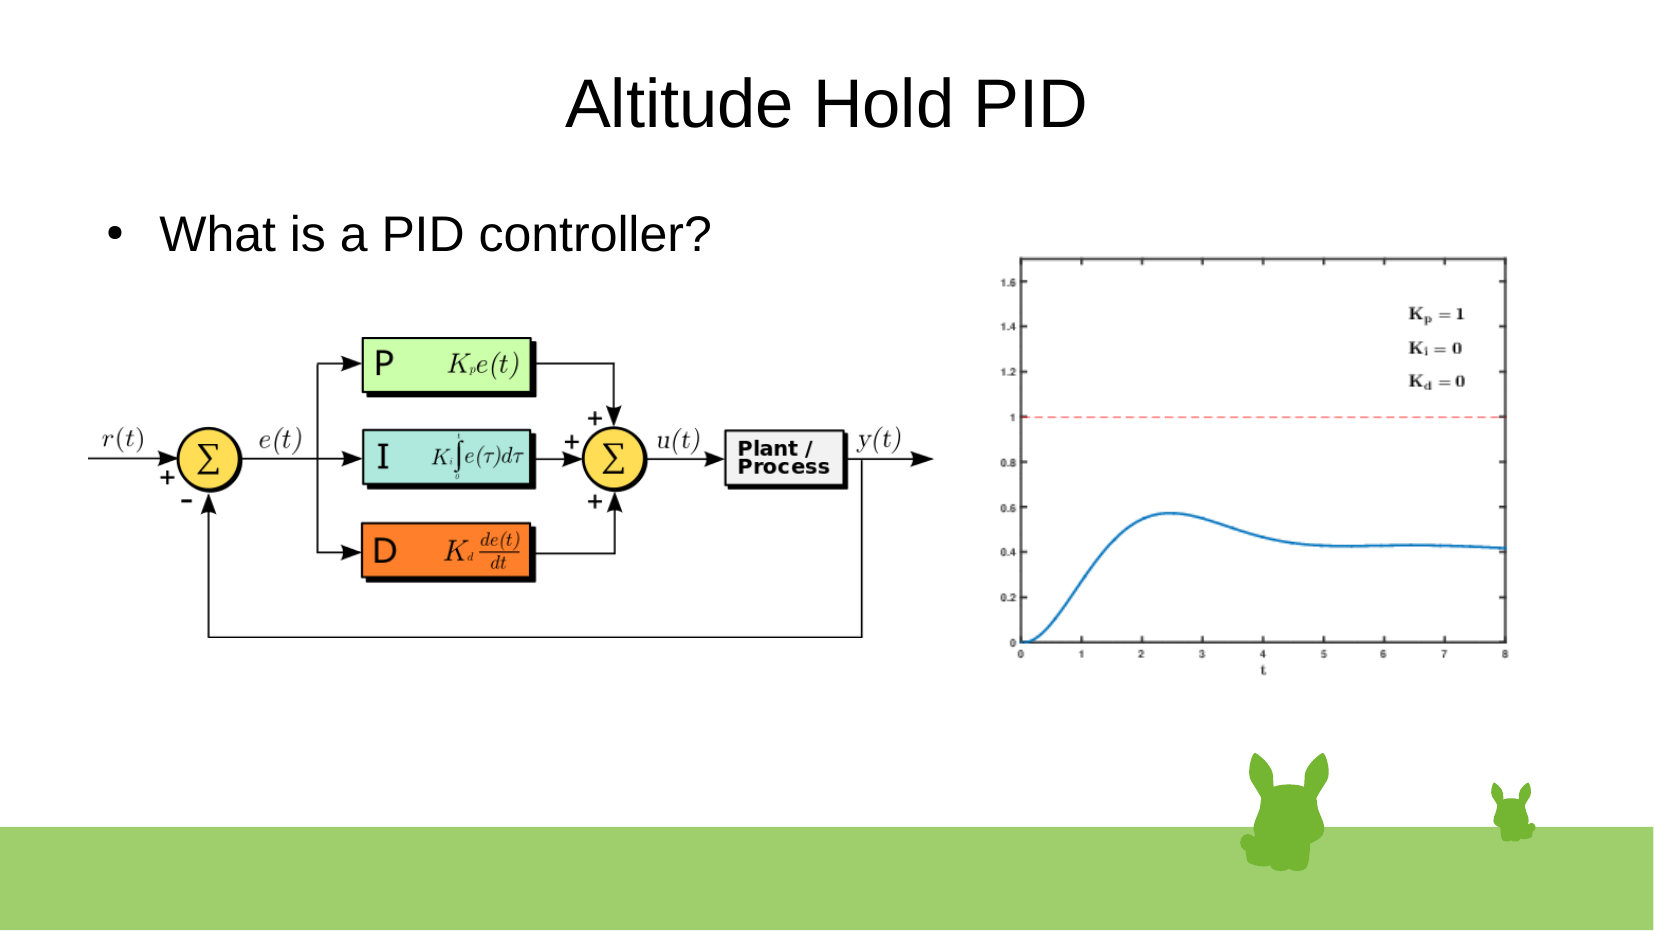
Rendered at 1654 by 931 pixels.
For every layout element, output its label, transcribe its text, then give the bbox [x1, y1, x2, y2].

list What is a PID controller? [88, 206, 1565, 739]
title Altitude Hold PID [88, 29, 1565, 178]
picture [940, 224, 1565, 694]
picture [88, 337, 934, 638]
